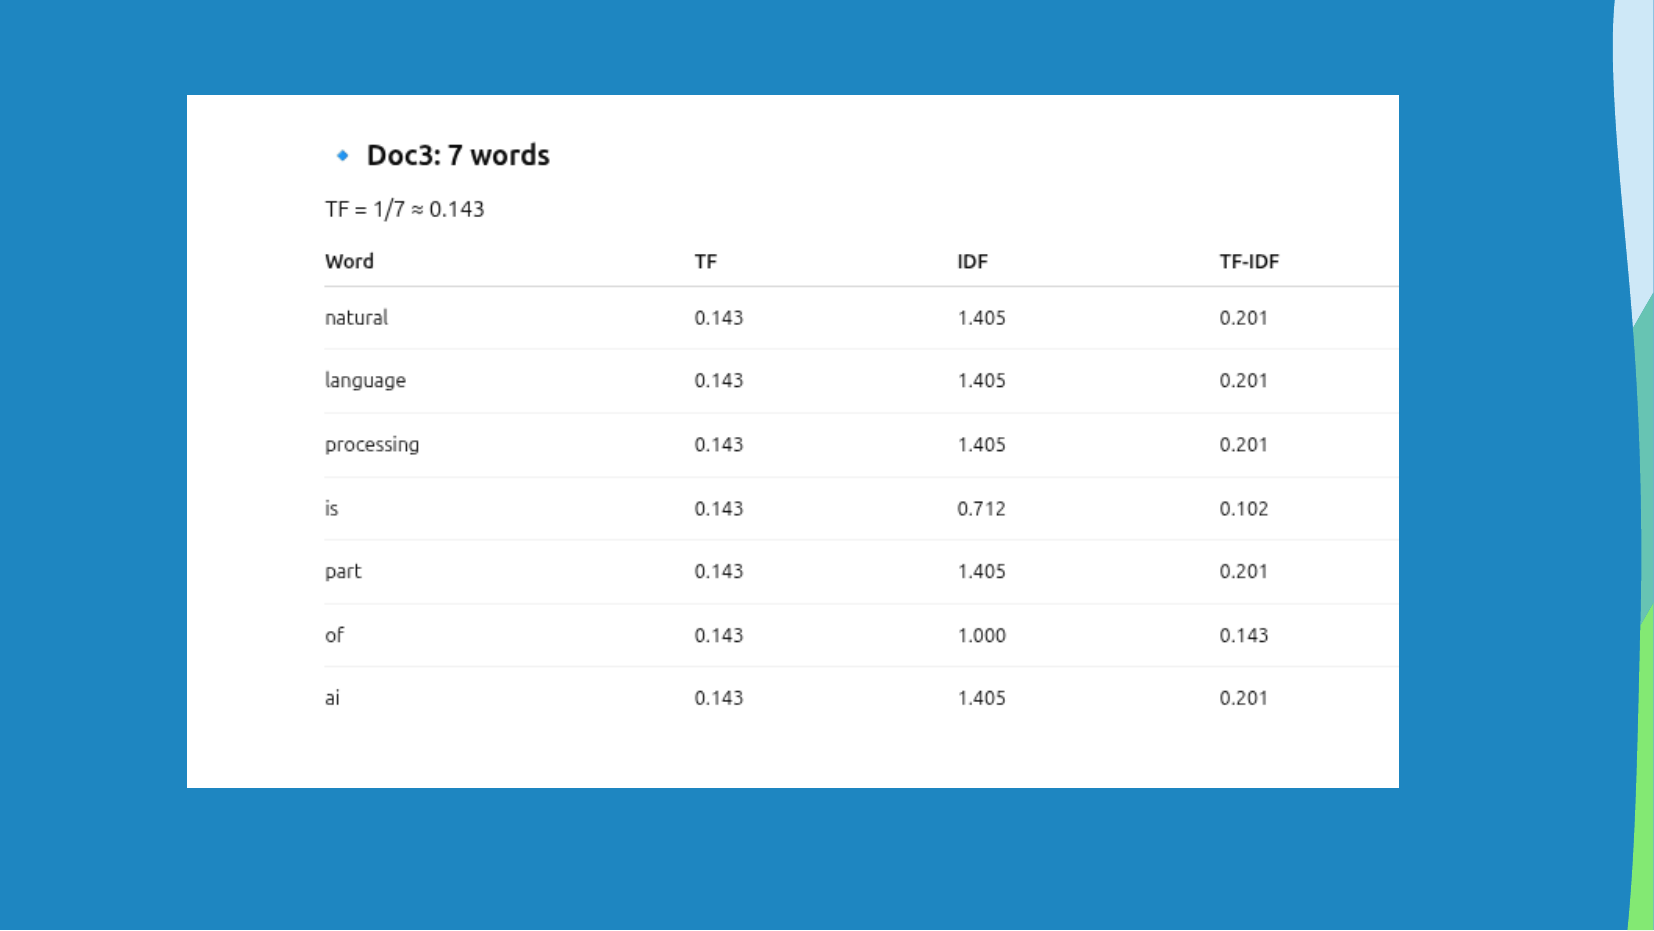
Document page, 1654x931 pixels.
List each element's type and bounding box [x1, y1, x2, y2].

picture [187, 95, 1399, 788]
